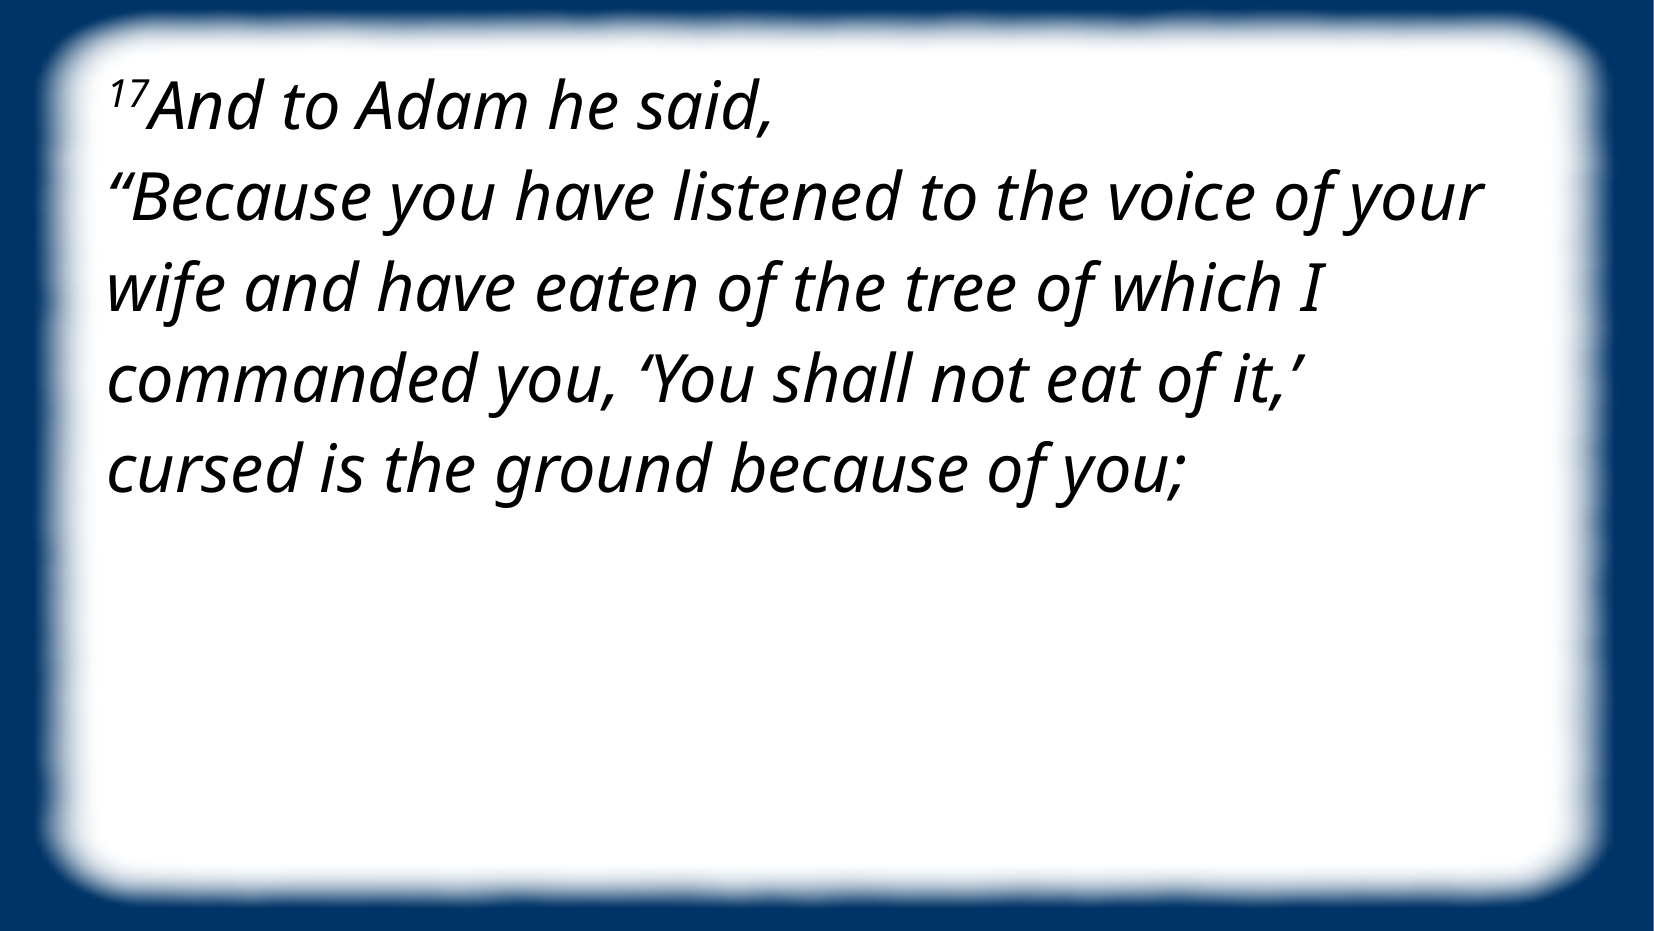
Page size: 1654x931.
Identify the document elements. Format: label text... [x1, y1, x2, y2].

text_box 17And to Adam he said, “Because you have listened to the voice of your wife and have eaten of the tree of which I commanded you, ‘You shall not eat of it,’ cursed is the ground because of you; [91, 51, 1561, 541]
picture [0, 0, 1654, 931]
